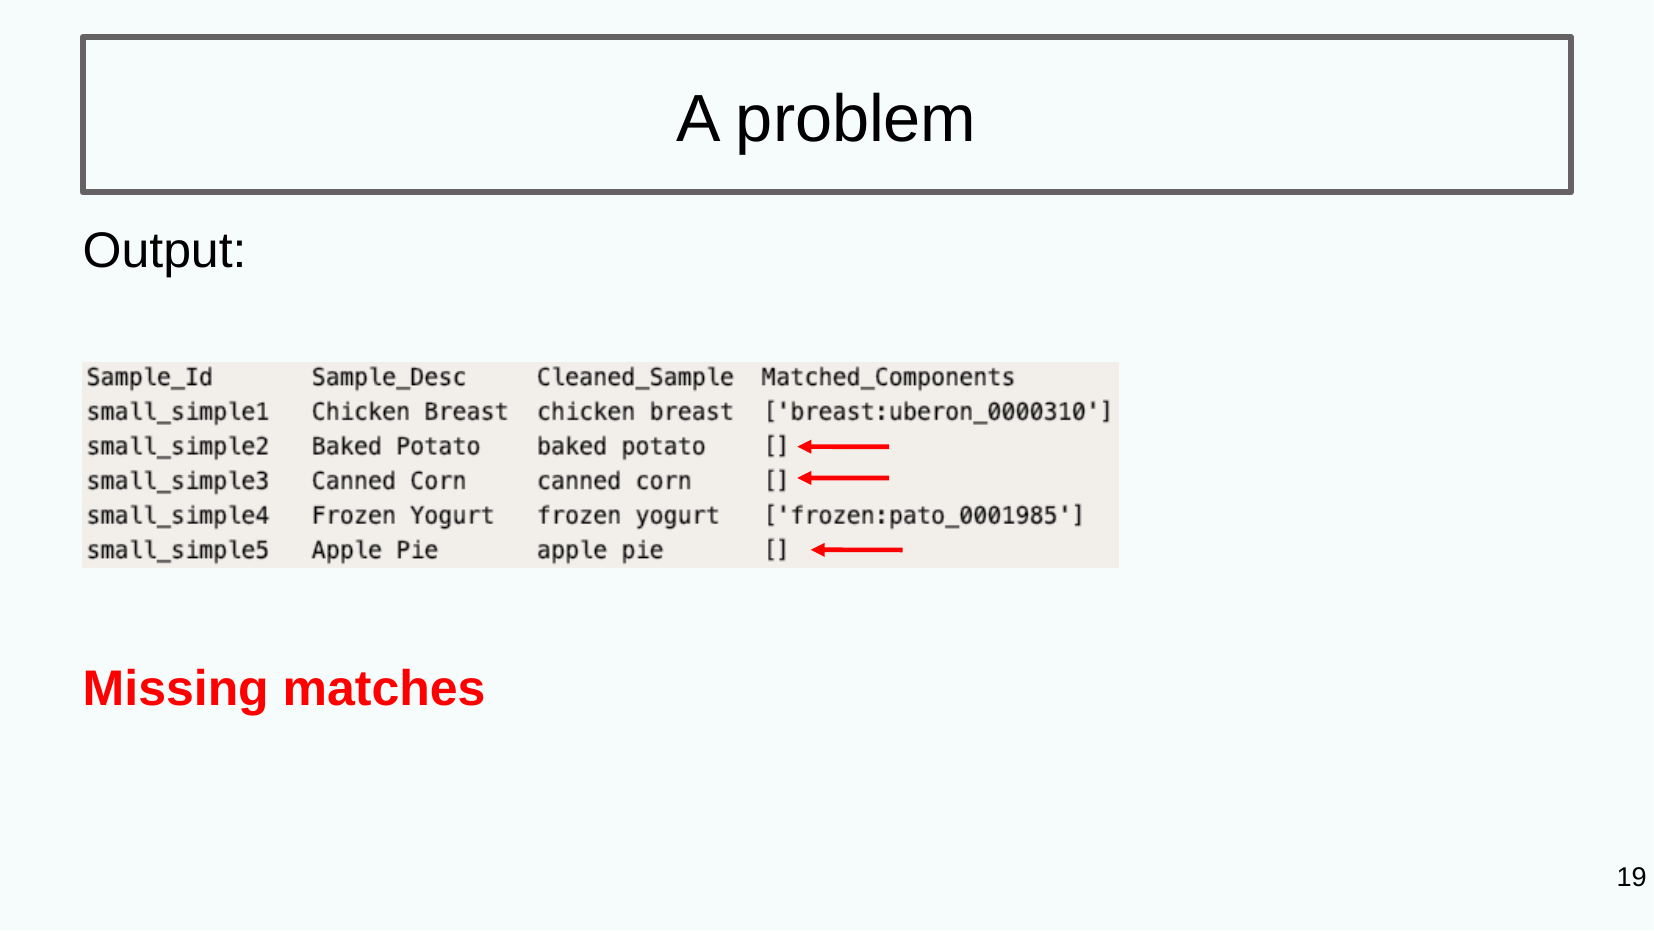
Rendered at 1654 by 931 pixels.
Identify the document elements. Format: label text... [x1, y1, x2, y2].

text_box A problem [82, 37, 1571, 193]
slide_number <number> [1547, 859, 1647, 931]
text_box Output: Missing matches [82, 217, 1571, 757]
